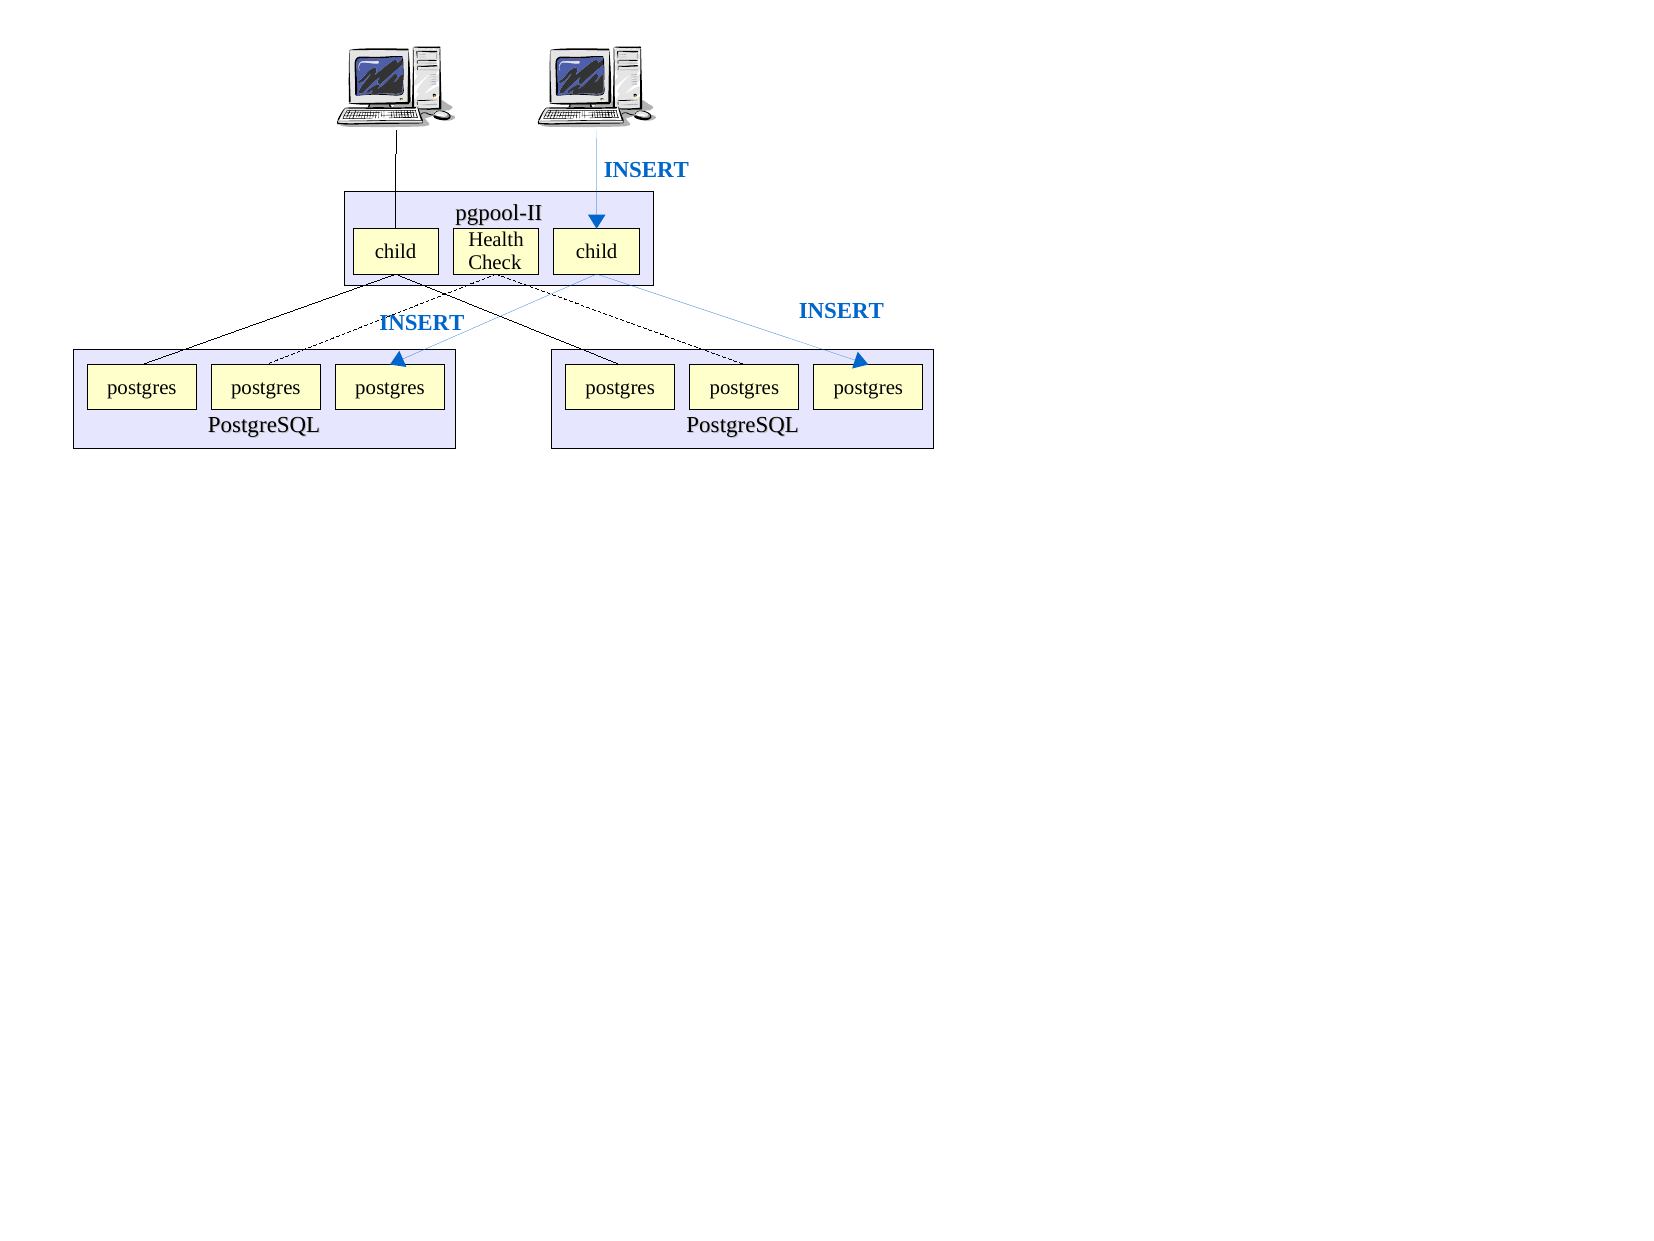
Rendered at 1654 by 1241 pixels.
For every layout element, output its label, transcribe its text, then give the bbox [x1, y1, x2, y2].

text_box child [353, 228, 439, 275]
text_box Health Check [453, 228, 539, 275]
text_box postgres [87, 364, 197, 410]
text_box PostgreSQL [551, 349, 934, 449]
text_box postgres [565, 364, 675, 410]
text_box postgres [211, 364, 321, 410]
text_box pgpool-II [344, 191, 596, 286]
text_box postgres [813, 364, 923, 410]
text_box INSERT [603, 156, 685, 183]
text_box postgres [335, 364, 445, 410]
text_box INSERT [798, 298, 880, 337]
text_box pgpool-II [572, 275, 629, 286]
picture [334, 43, 459, 131]
text_box postgres [689, 364, 799, 410]
text_box INSERT [379, 310, 461, 337]
text_box child [553, 228, 640, 275]
picture [534, 43, 659, 131]
text_box pgpool-II [597, 191, 654, 286]
text_box PostgreSQL [73, 349, 456, 449]
